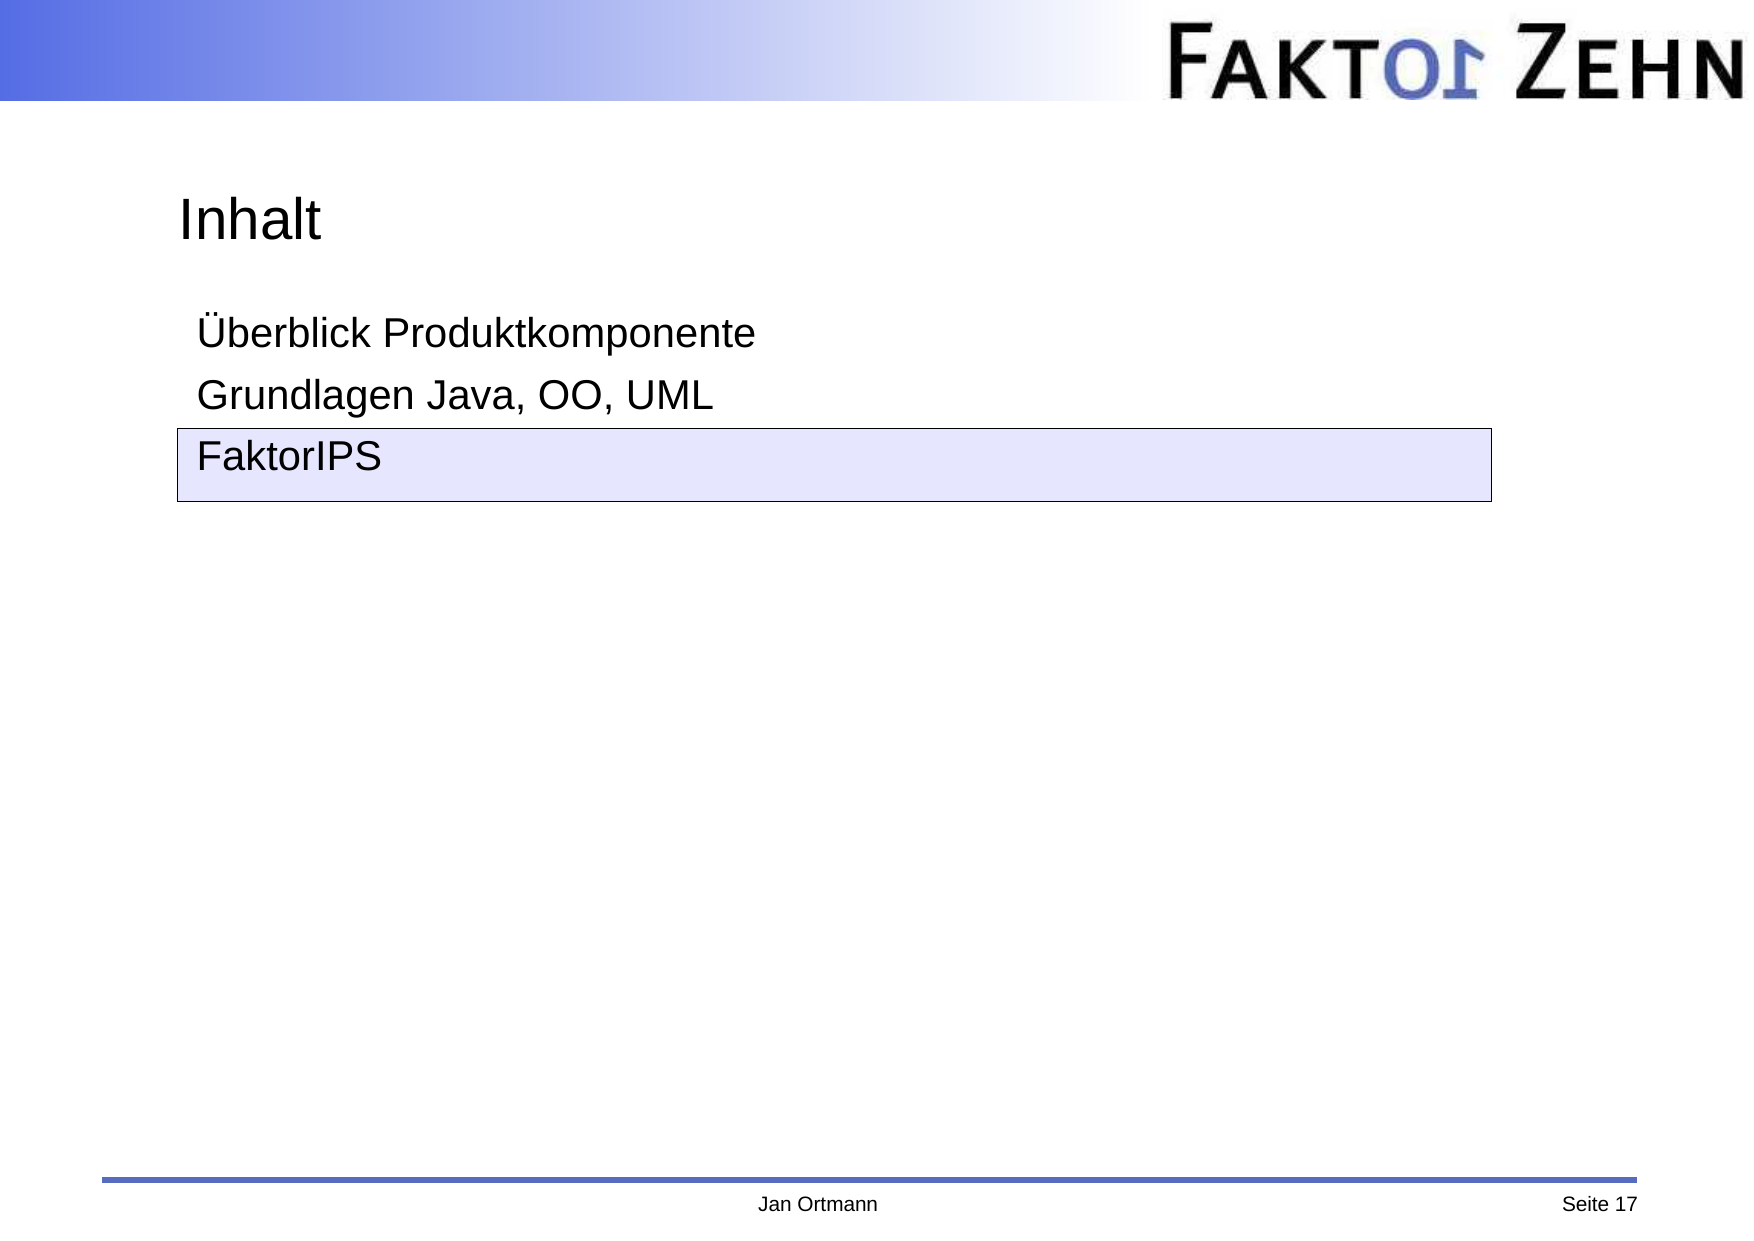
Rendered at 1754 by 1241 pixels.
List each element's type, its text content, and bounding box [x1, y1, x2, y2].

picture [1162, 7, 1752, 100]
title Inhalt [179, 142, 1576, 296]
list Überblick Produktkomponente Grundlagen Java, OO, UML FaktorIPS [179, 310, 1576, 1078]
